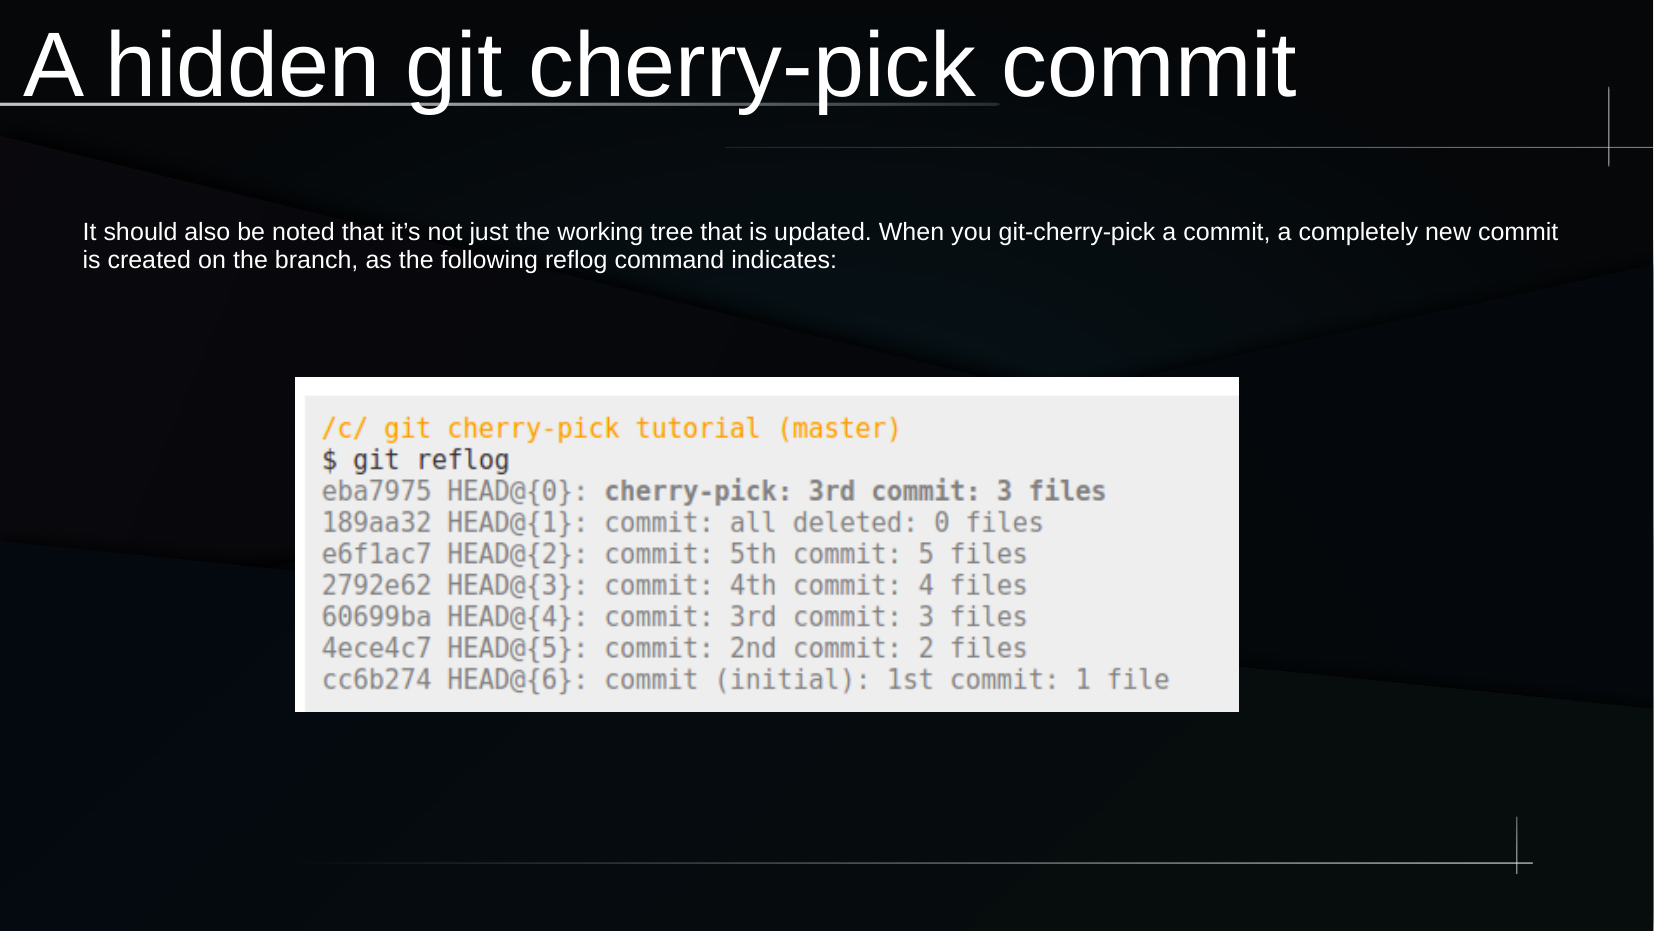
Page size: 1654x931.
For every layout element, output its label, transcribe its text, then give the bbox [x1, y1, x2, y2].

picture [0, 0, 1654, 931]
list It should also be noted that it’s not just the working tree that is updated. When you git-cherry-pick a commit, a completely new commit is created on the branch, as the following reflog command indicates: [82, 217, 1571, 758]
title A hidden git cherry-pick commit [23, 11, 1589, 119]
